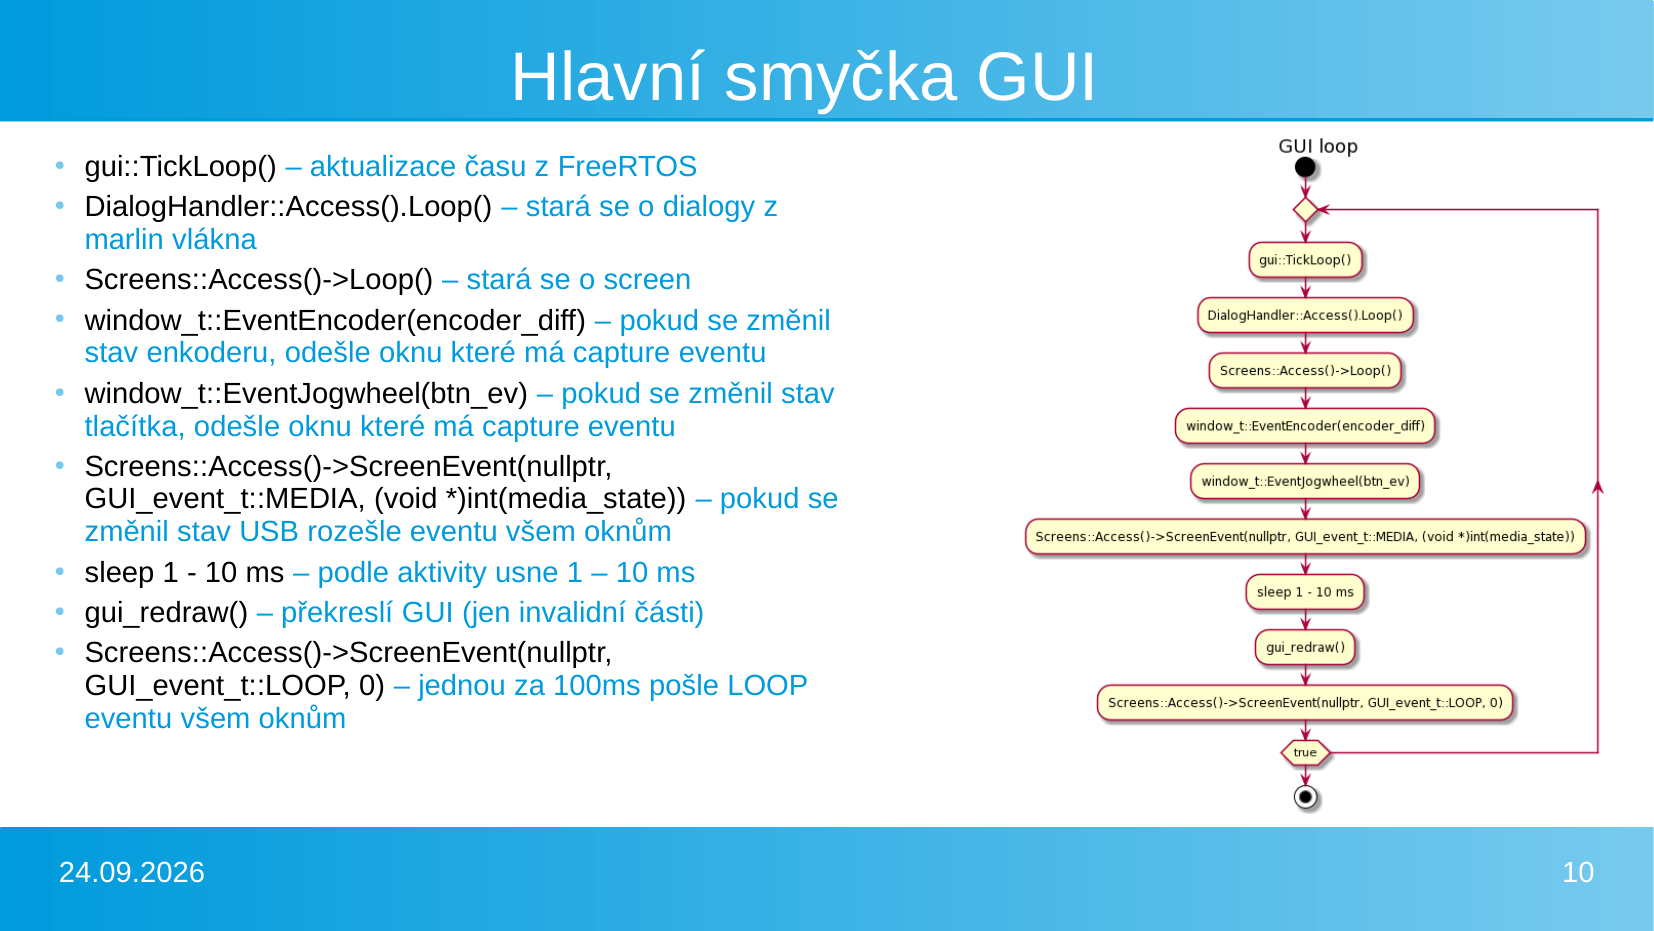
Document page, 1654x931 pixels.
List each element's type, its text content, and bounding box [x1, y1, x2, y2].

picture [1014, 125, 1623, 824]
list gui::TickLoop() – aktualizace času z FreeRTOS DialogHandler::Access().Loop() – stará se o dialogy z marlin vlákna Screens::Access()->Loop() – stará se o screen window_t::EventEncoder(encoder_diff) – pokud se změnil stav enkoderu, odešle oknu které má capture eventu window_t::EventJogwheel(btn_ev) – pokud se změnil stav tlačítka, odešle oknu které má capture eventu Screens::Access()->ScreenEvent(nullptr, GUI_event_t::MEDIA, (void *)int(media_state)) – pokud se změnil stav USB rozešle eventu všem oknům sleep 1 - 10 ms – podle aktivity usne 1 – 10 ms gui_redraw() – překreslí GUI (jen invalidní části) Screens::Access()->ScreenEvent(nullptr, GUI_event_t::LOOP, 0) – jednou za 100ms pošle LOOP eventu všem oknům [39, 150, 867, 751]
title Hlavní smyčka GUI [37, 37, 1573, 116]
